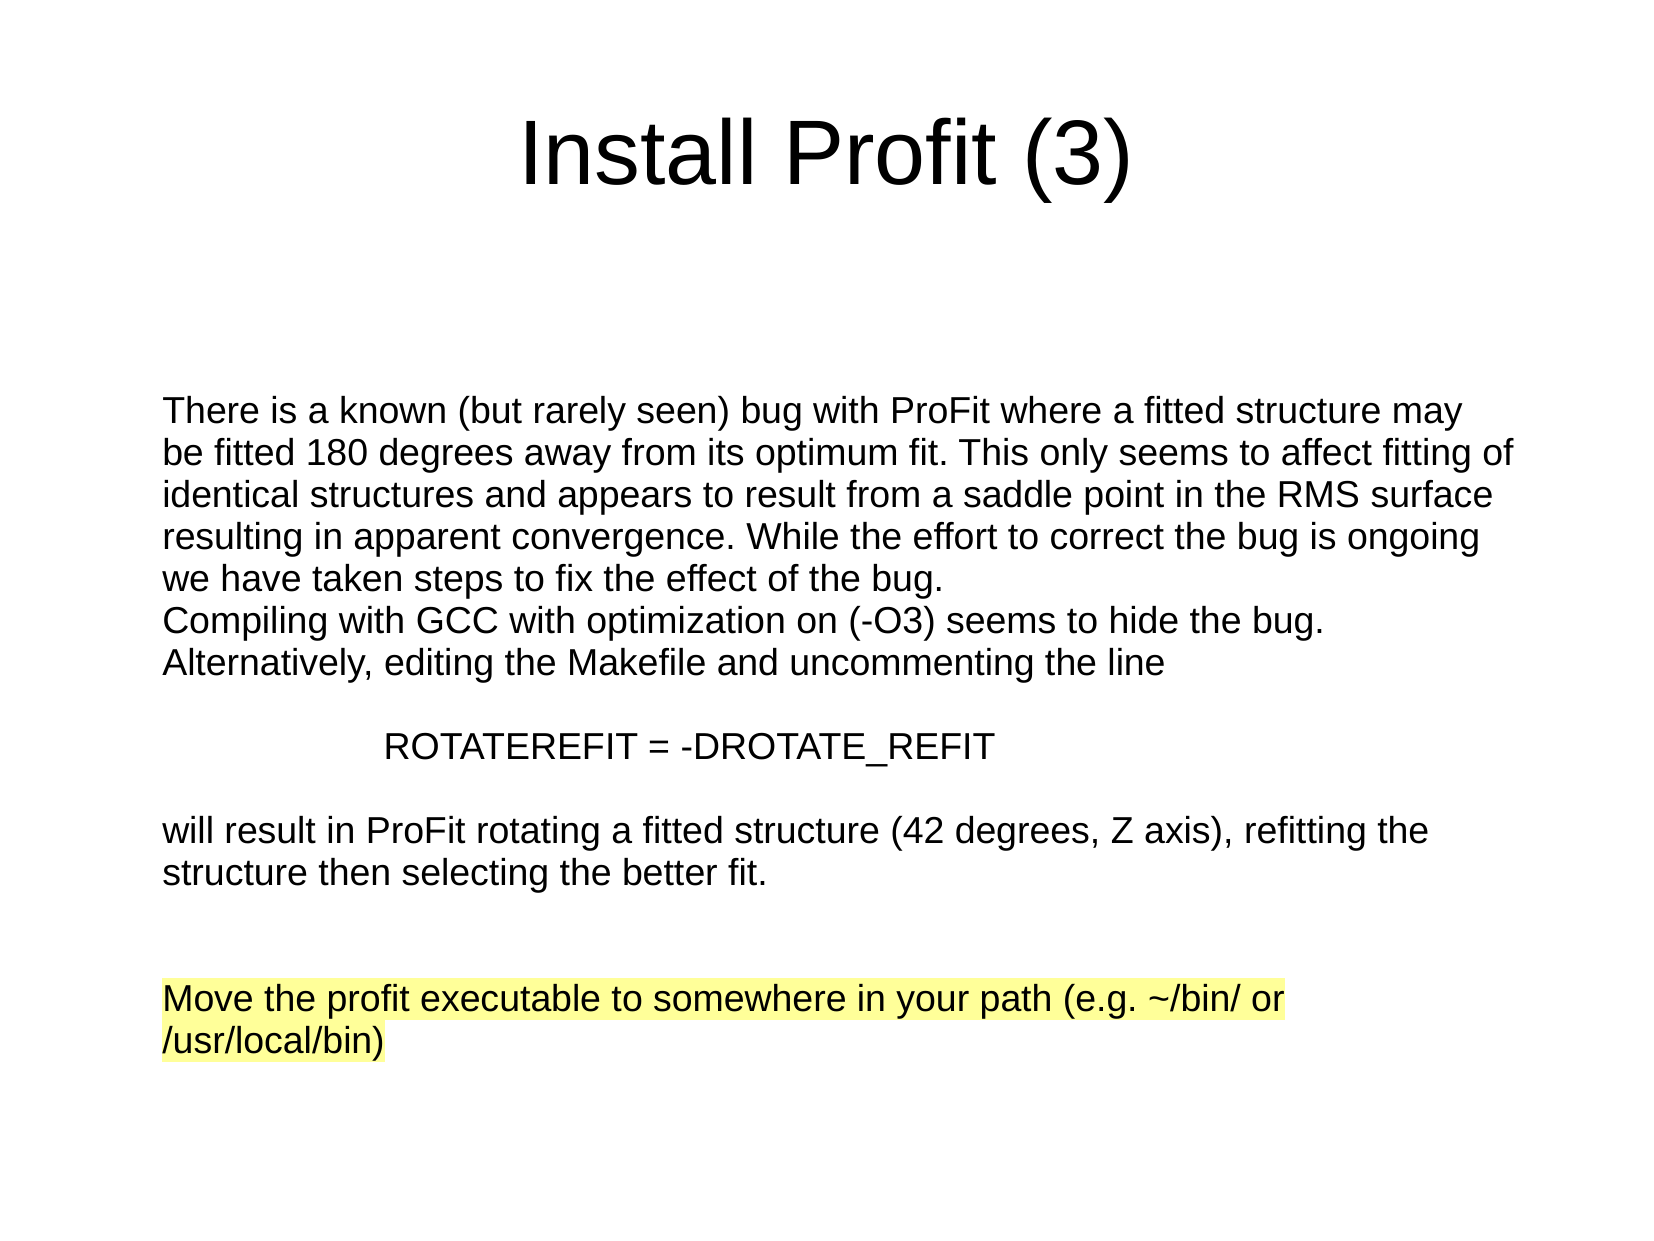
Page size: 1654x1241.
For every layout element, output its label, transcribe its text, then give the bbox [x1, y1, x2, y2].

title Install Profit (3) [82, 49, 1571, 257]
text_box There is a known (but rarely seen) bug with ProFit where a fitted structure may be fitted 180 degrees away from its optimum fit. This only seems to affect fitting of identical structures and appears to result from a saddle point in the RMS surface resulting in apparent convergence. While the effort to correct the bug is ongoing we have taken steps to fix the effect of the bug. Compiling with GCC with optimization on (-O3) seems to hide the bug. Alternatively, editing the Makefile and uncommenting the line ROTATEREFIT = -DROTATE_REFIT will result in ProFit rotating a fitted structure (42 degrees, Z axis), refitting the structure then selecting the better fit. Move the profit executable to somewhere in your path (e.g. ~/bin/ or /usr/local/bin) [147, 382, 1530, 1070]
